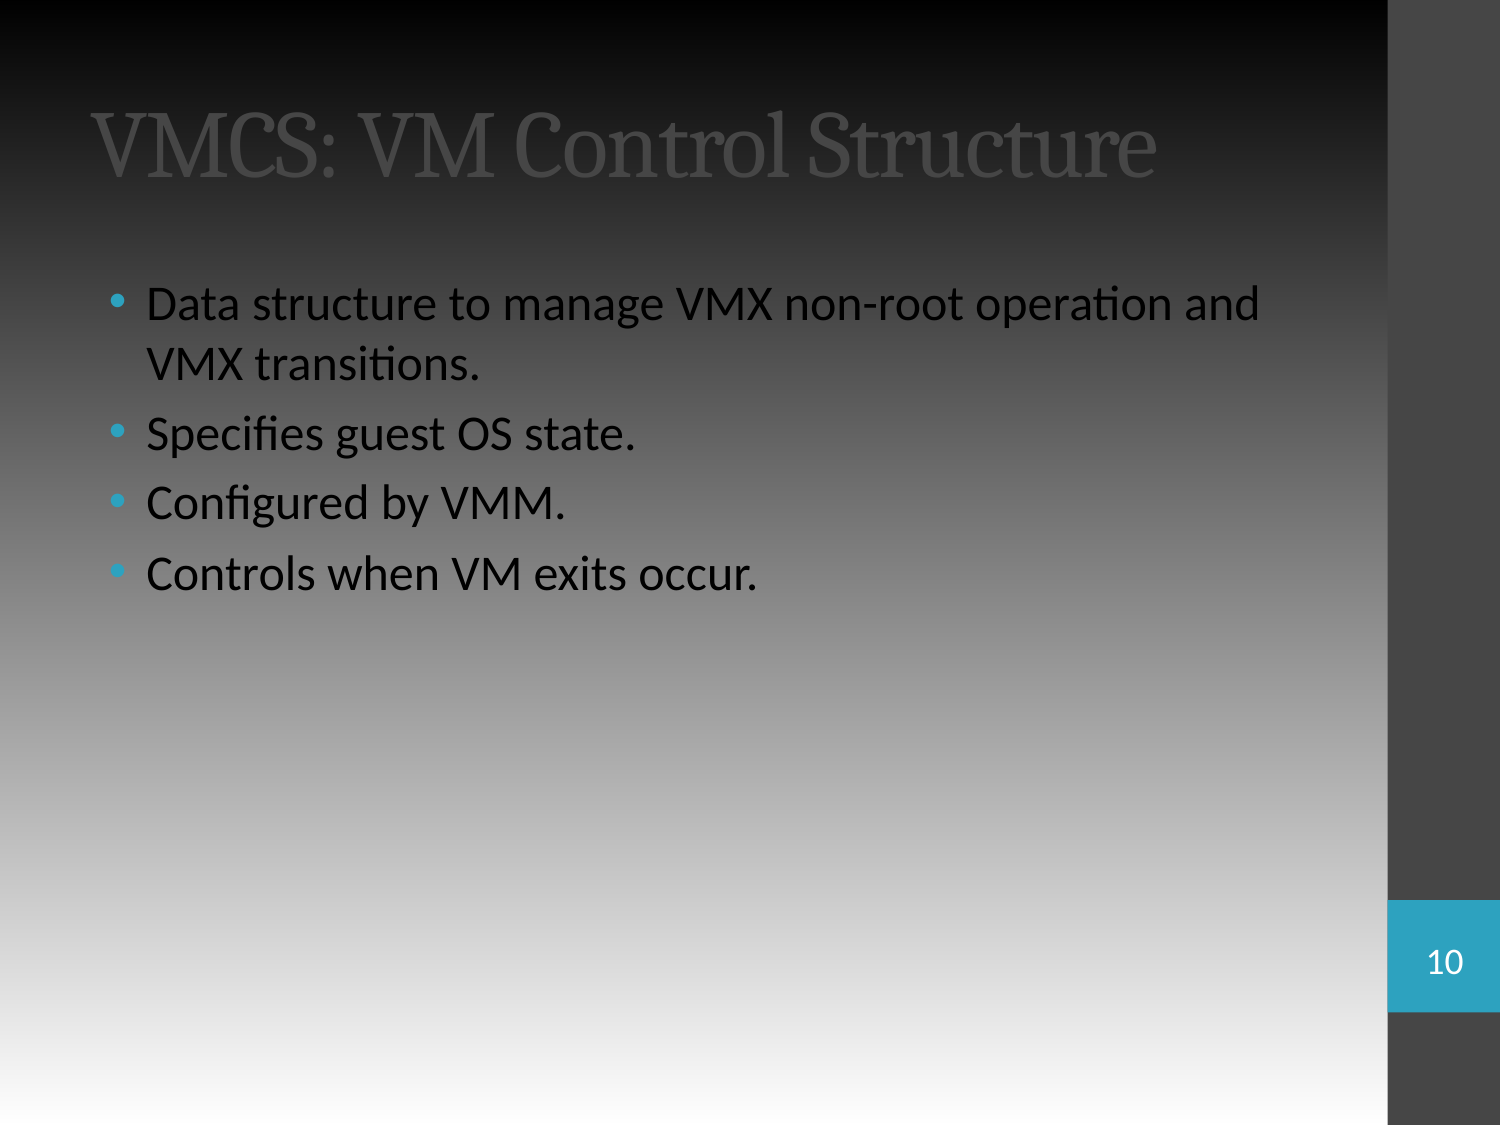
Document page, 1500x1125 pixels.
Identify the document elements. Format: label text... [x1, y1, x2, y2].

title VMCS: VM Control Structure [75, 45, 1325, 233]
slide_number <numéro> [1399, 926, 1490, 992]
list Data structure to manage VMX non-root operation and VMX transitions. Specifies guest OS state. Configured by VMM. Controls when VM exits occur. [75, 262, 1325, 1050]
